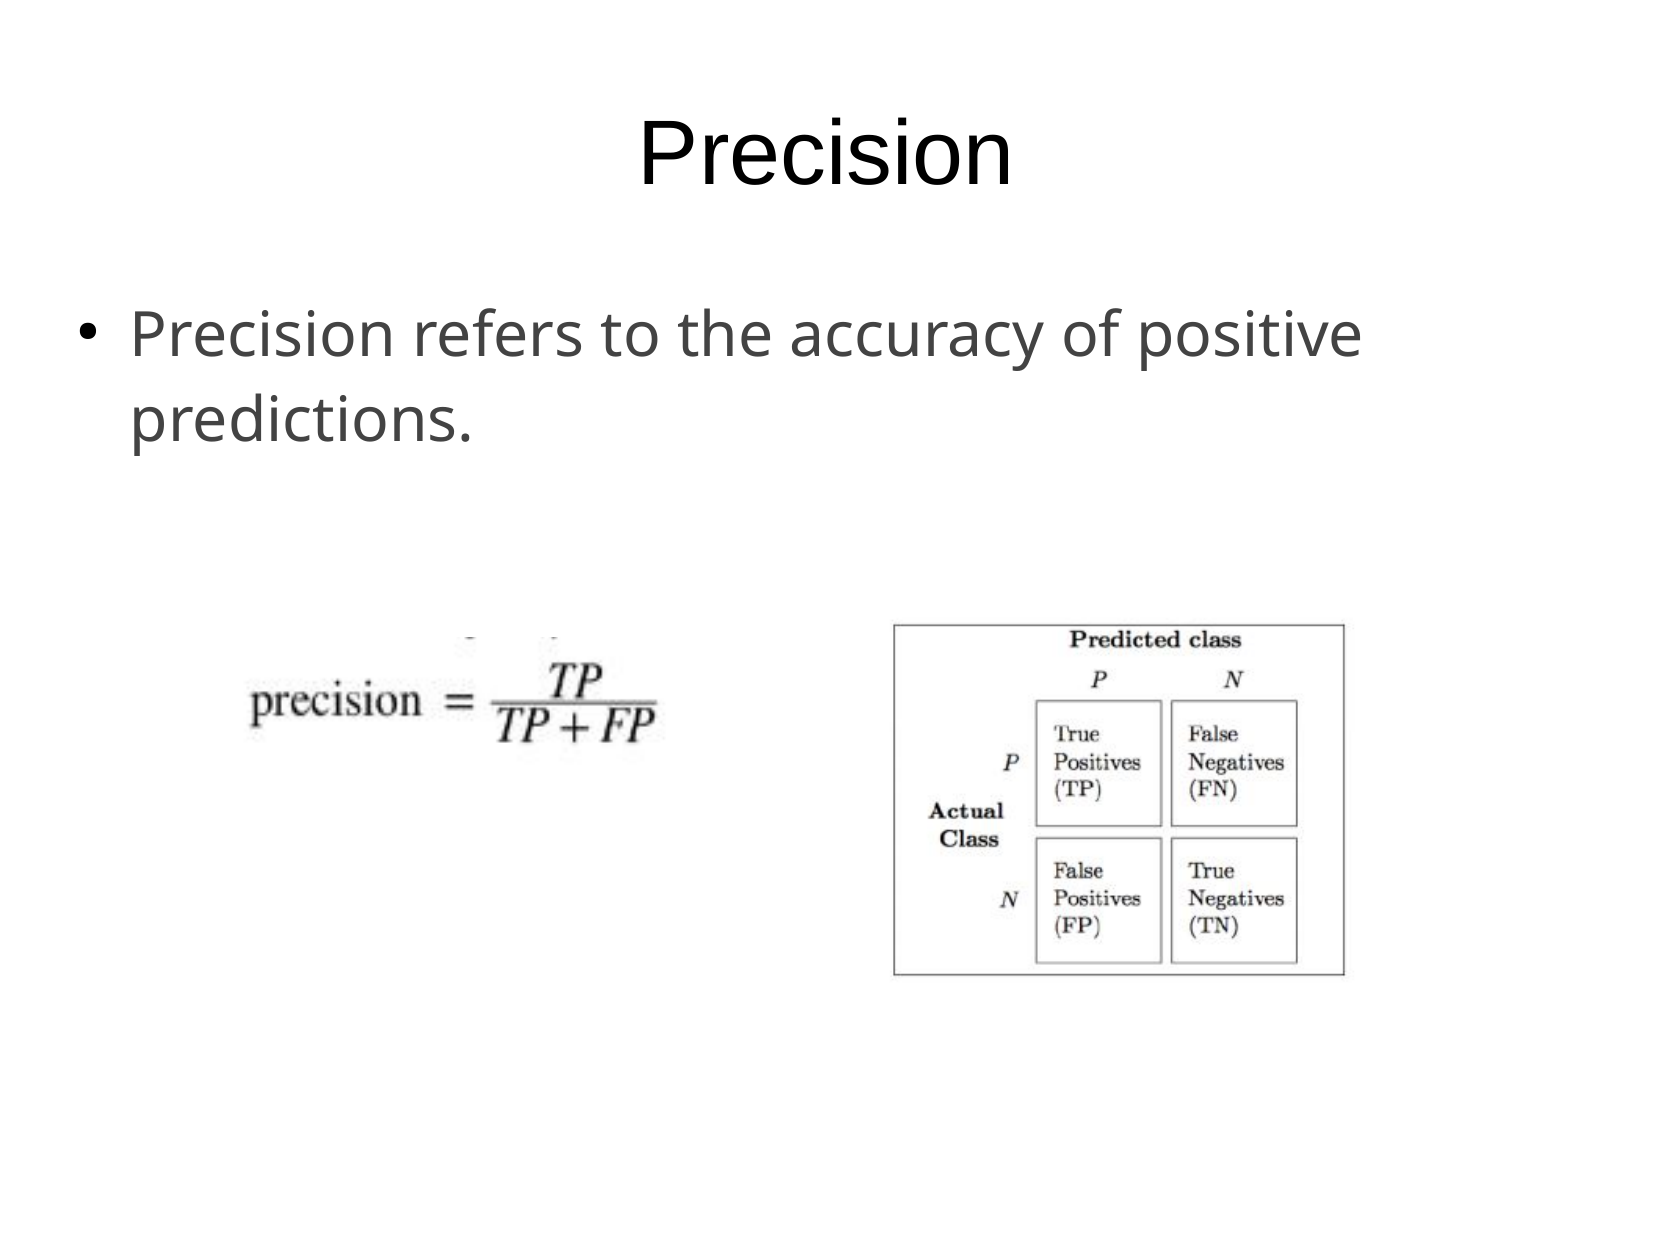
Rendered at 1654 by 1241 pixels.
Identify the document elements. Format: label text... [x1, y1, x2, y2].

list Precision refers to the accuracy of positive predictions. [59, 290, 1654, 1010]
title Precision [82, 49, 1571, 257]
picture [878, 606, 1359, 993]
picture [224, 637, 692, 780]
